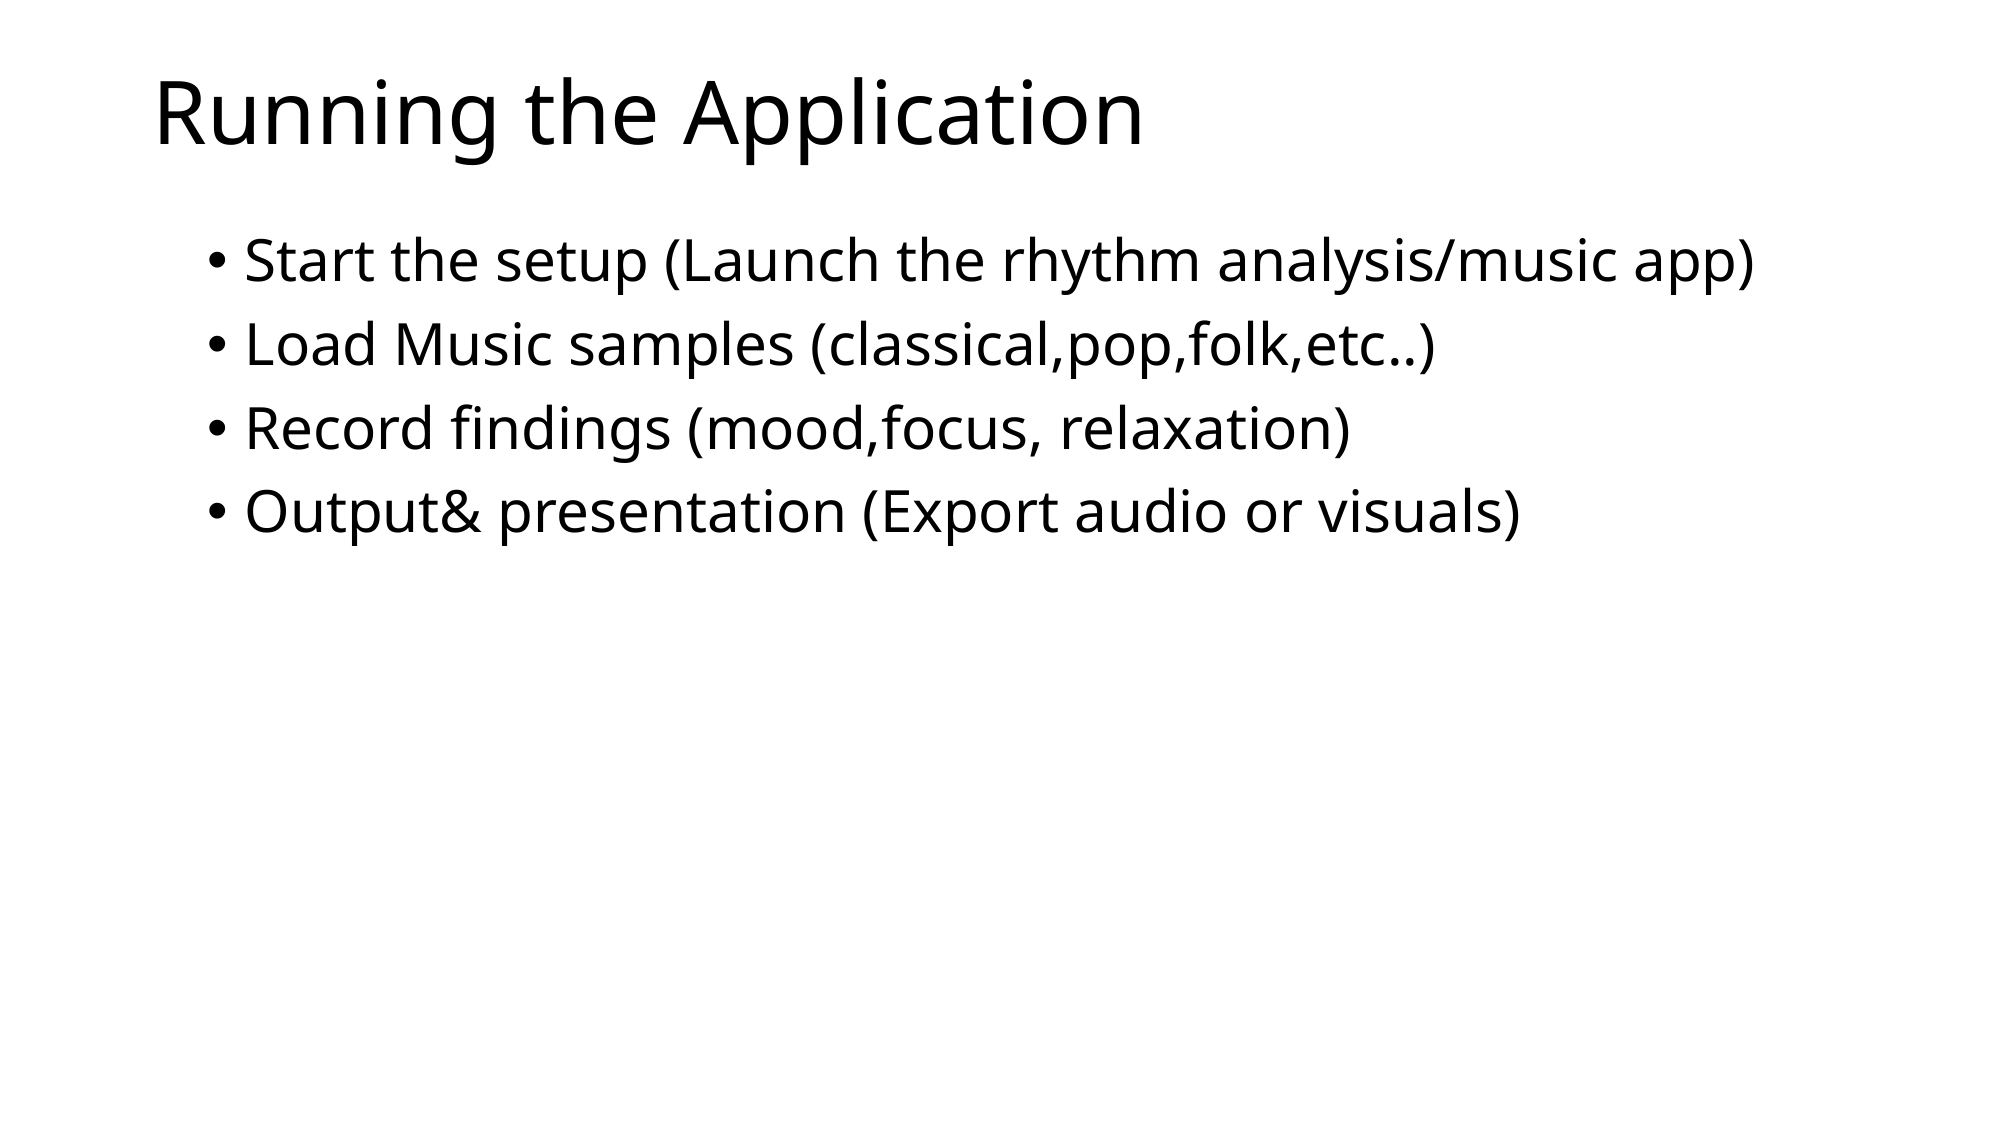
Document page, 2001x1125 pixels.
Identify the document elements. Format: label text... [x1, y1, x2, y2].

title Running the Application [137, 59, 1863, 278]
list Start the setup (Launch the rhythm analysis/music app) Load Music samples (classical,pop,folk,etc..) Record findings (mood,focus, relaxation) Output& presentation (Export audio or visuals) [192, 224, 2000, 1125]
